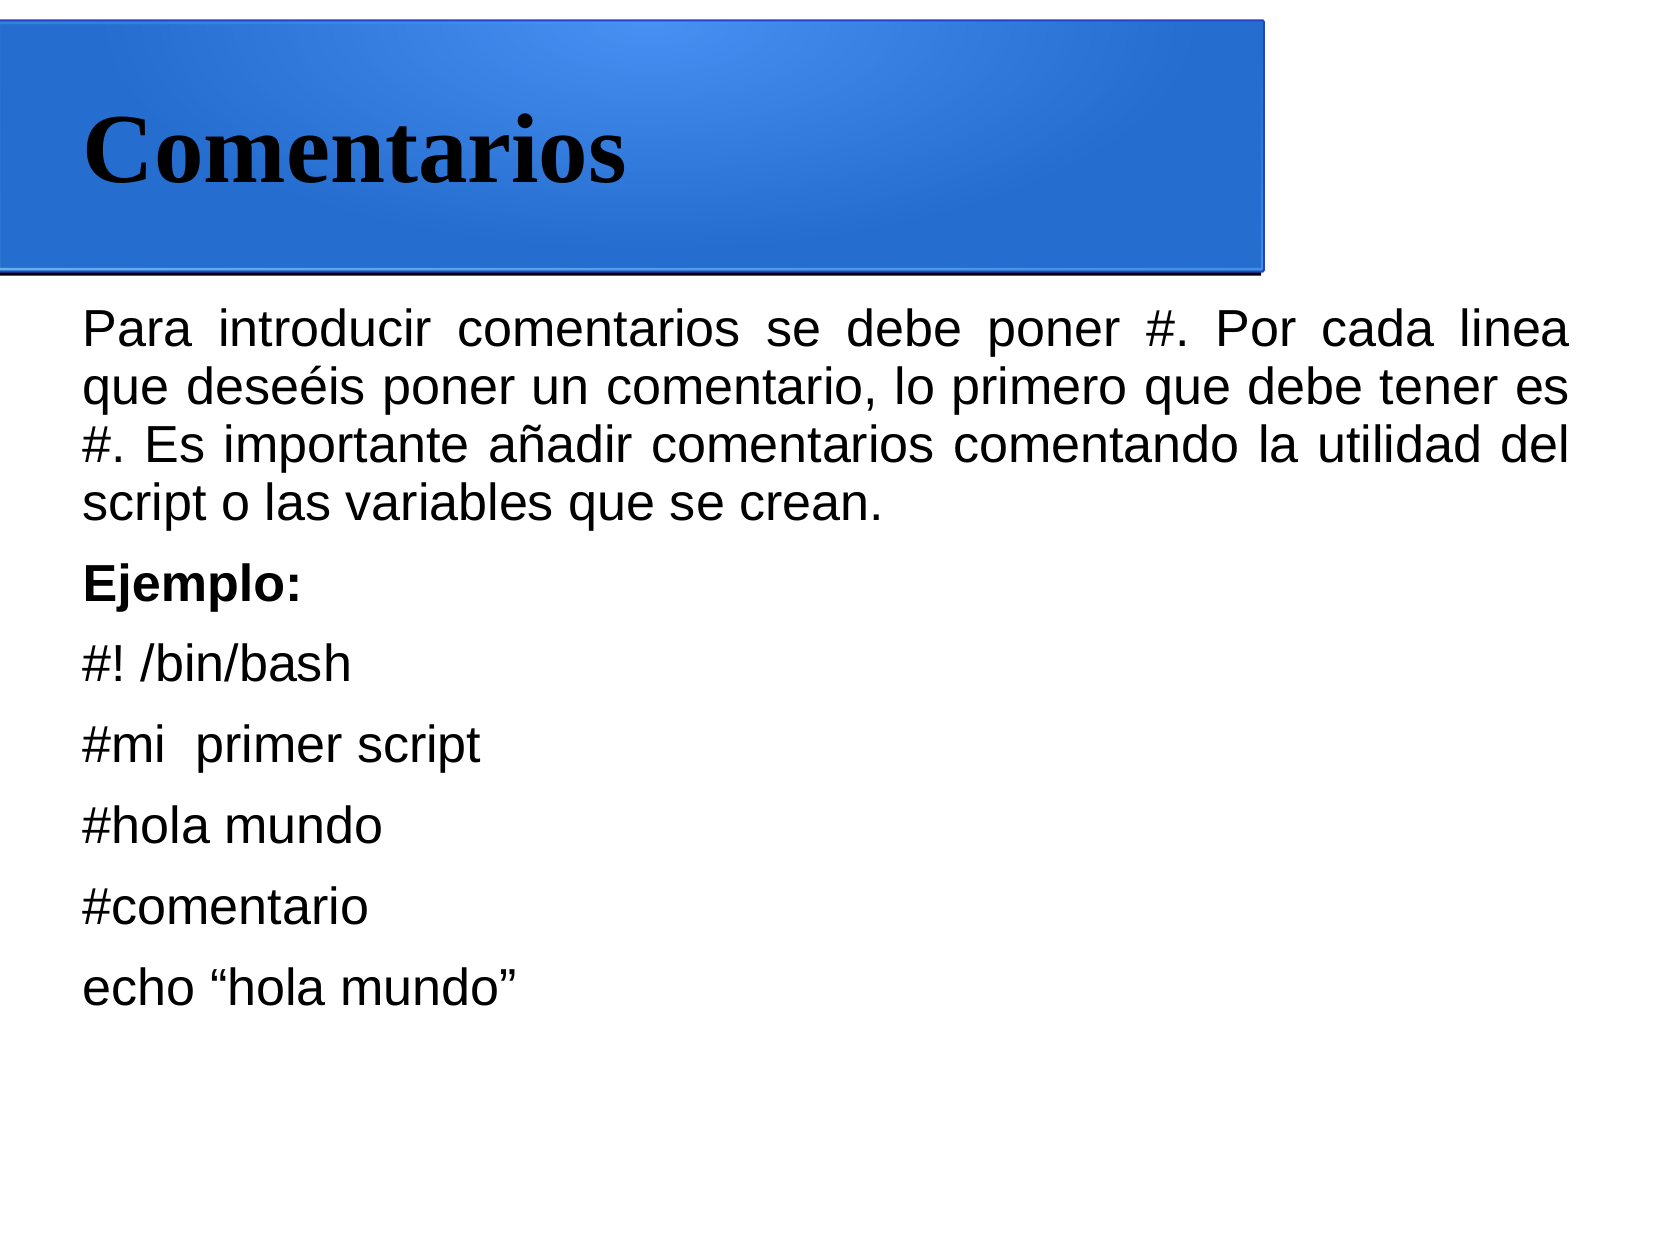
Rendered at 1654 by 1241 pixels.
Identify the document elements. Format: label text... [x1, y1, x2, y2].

list Para introducir comentarios se debe poner #. Por cada linea que deseéis poner un comentario, lo primero que debe tener es #. Es importante añadir comentarios comentando la utilidad del script o las variables que se crean. Ejemplo: #! /bin/bash #mi primer script #hola mundo #comentario echo “hola mundo” [82, 299, 1571, 1019]
title Comentarios [82, 47, 1235, 252]
